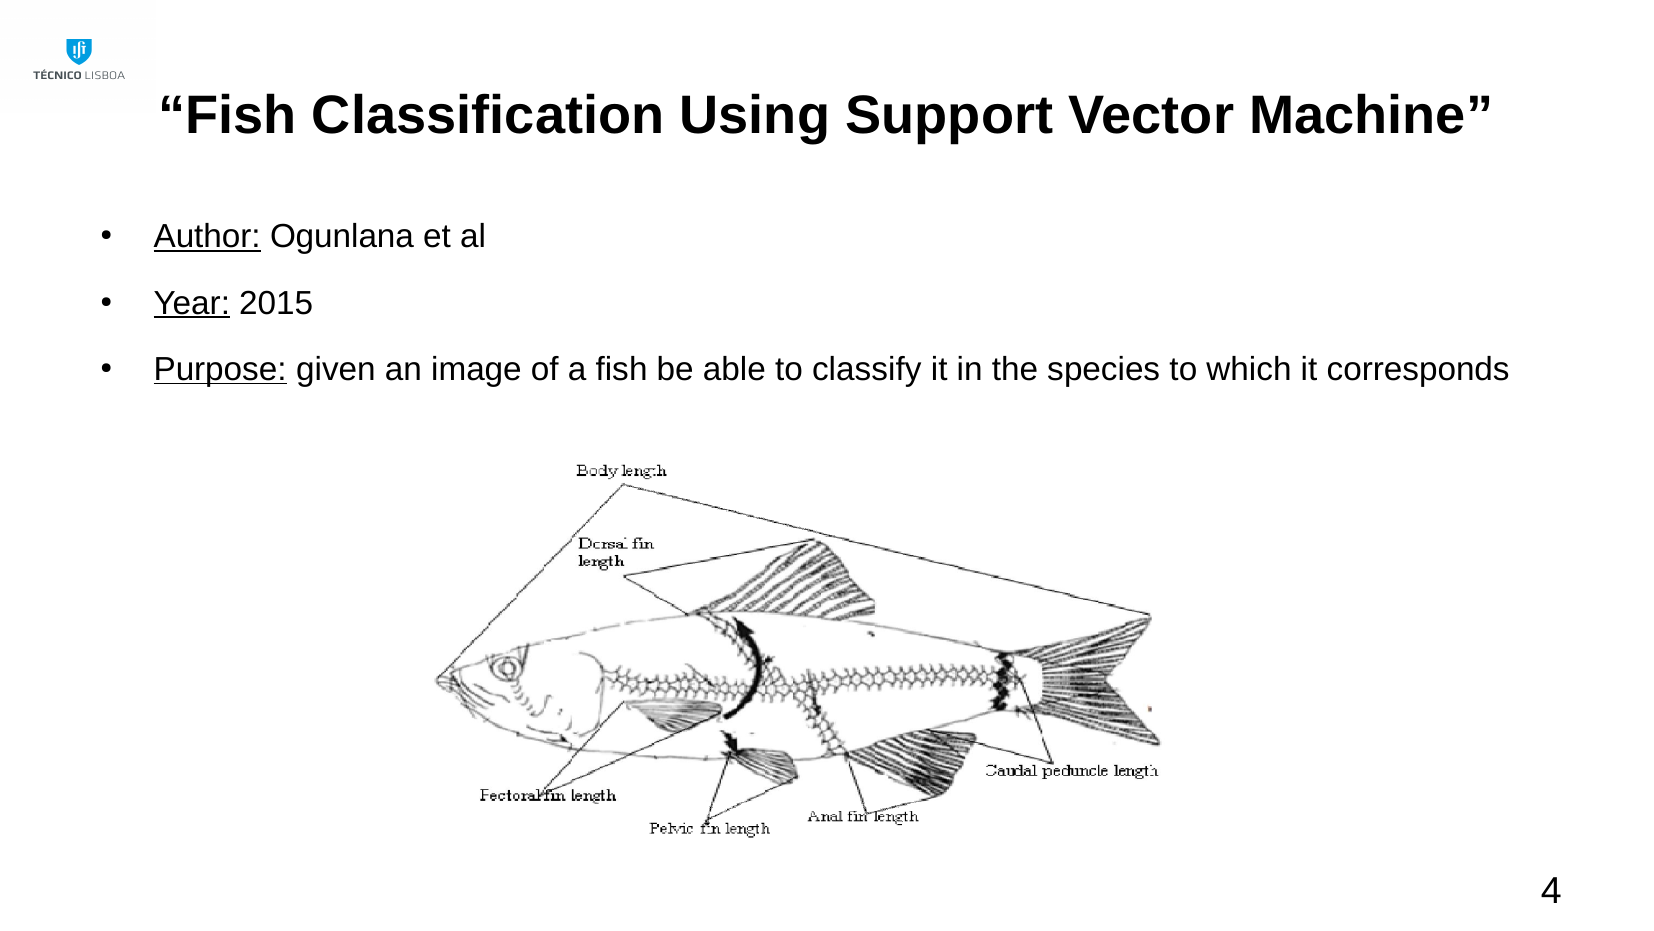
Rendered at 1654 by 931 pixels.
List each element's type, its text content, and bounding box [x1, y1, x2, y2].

picture [425, 454, 1170, 839]
title “Fish Classification Using Support Vector Machine” [82, 37, 1571, 193]
list Author: Ogunlana et al Year: 2015 Purpose: given an image of a fish be able to classify it in the species to which it corresponds [82, 217, 1571, 758]
picture [0, 0, 156, 113]
text_box <number> [1526, 862, 1654, 931]
